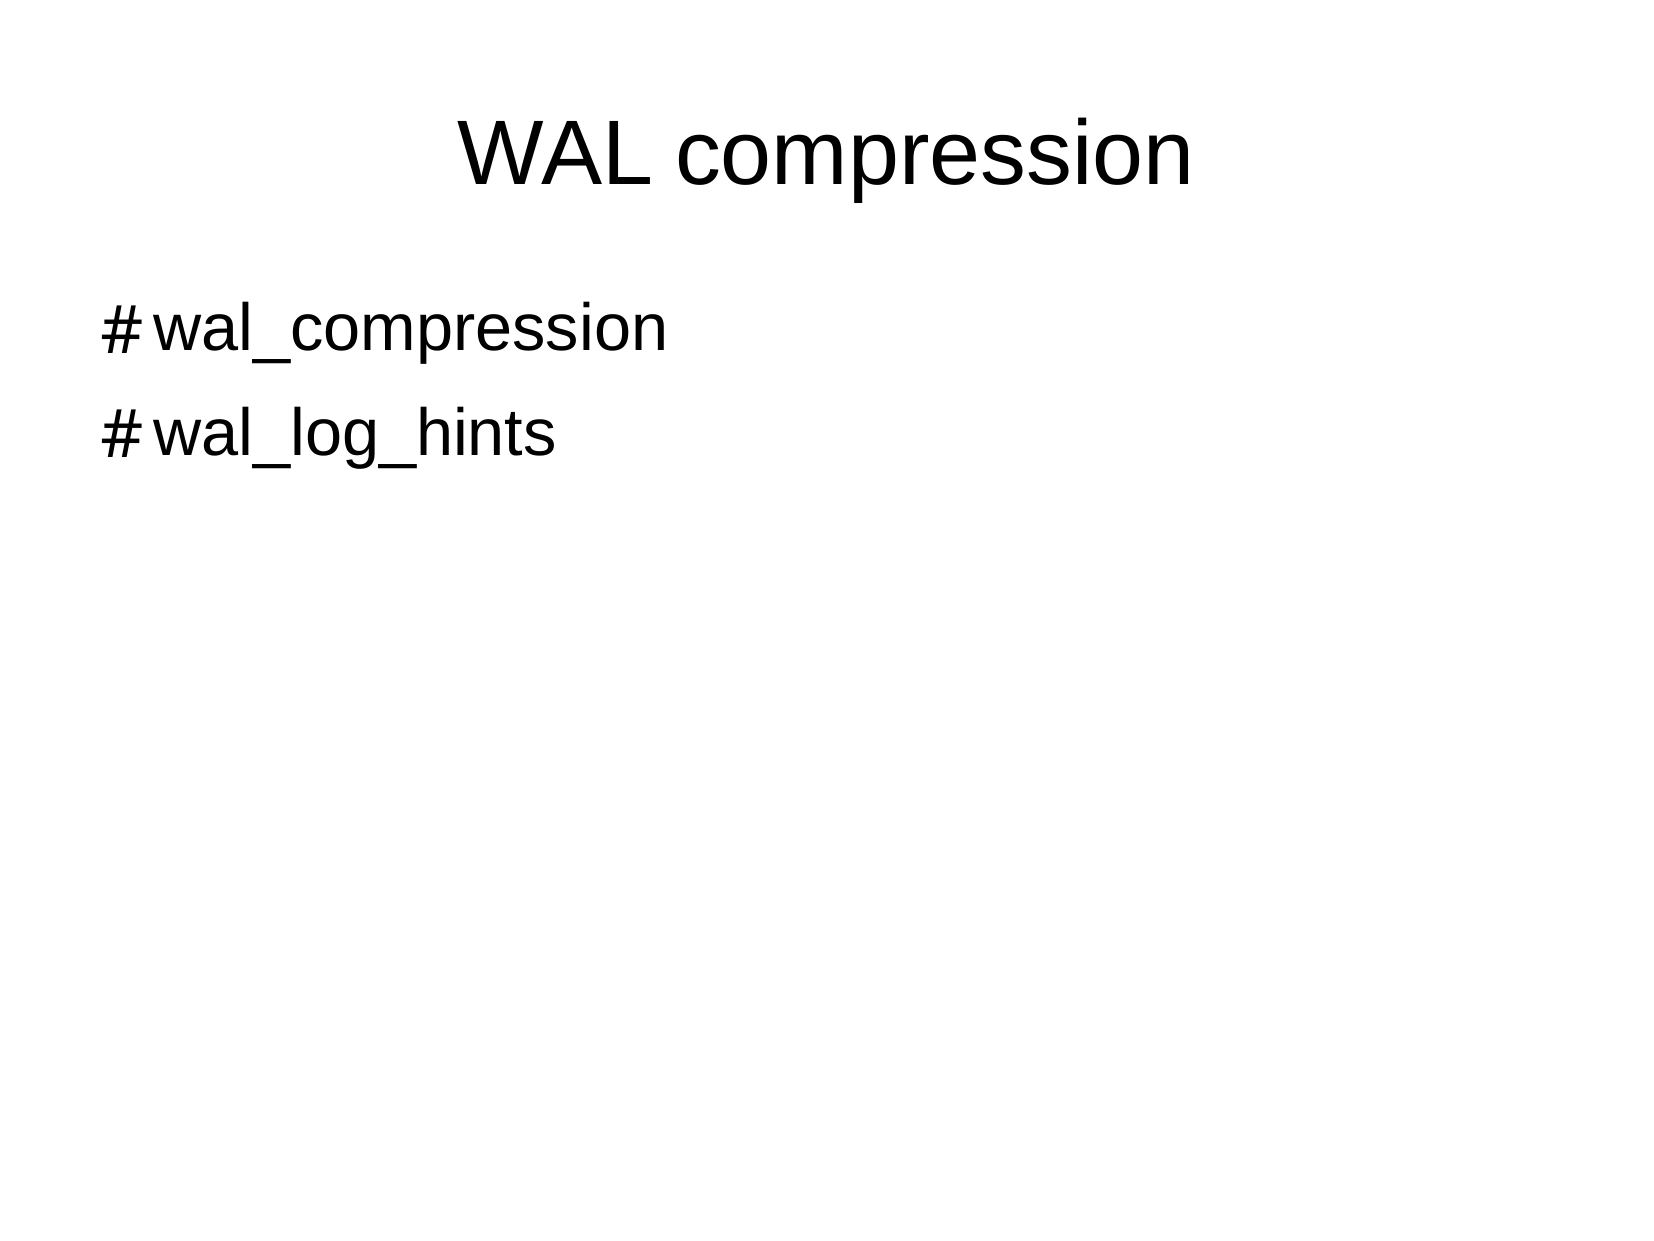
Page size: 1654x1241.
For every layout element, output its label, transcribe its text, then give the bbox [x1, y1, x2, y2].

title WAL compression [82, 49, 1571, 257]
list wal_compression wal_log_hints [82, 290, 1571, 1109]
